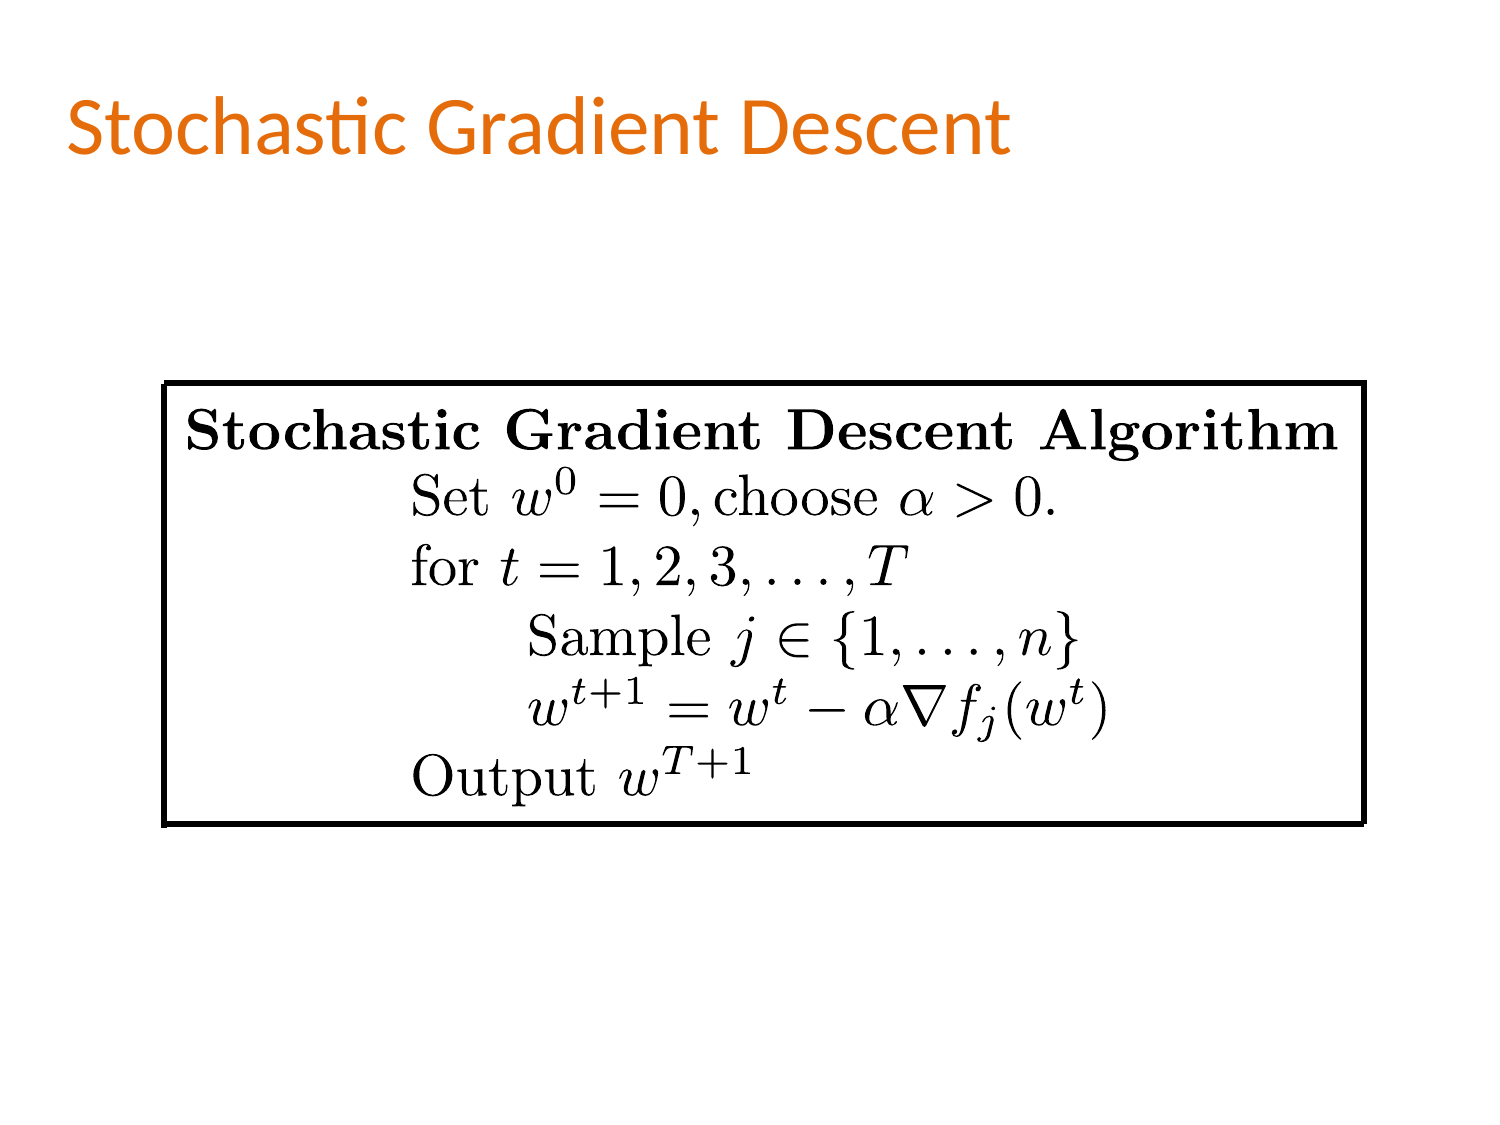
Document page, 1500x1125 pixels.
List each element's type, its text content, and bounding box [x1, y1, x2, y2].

text_box Stochastic Gradient Descent [51, 27, 1432, 215]
text_box [410, 466, 1112, 807]
text_box [184, 408, 1339, 462]
